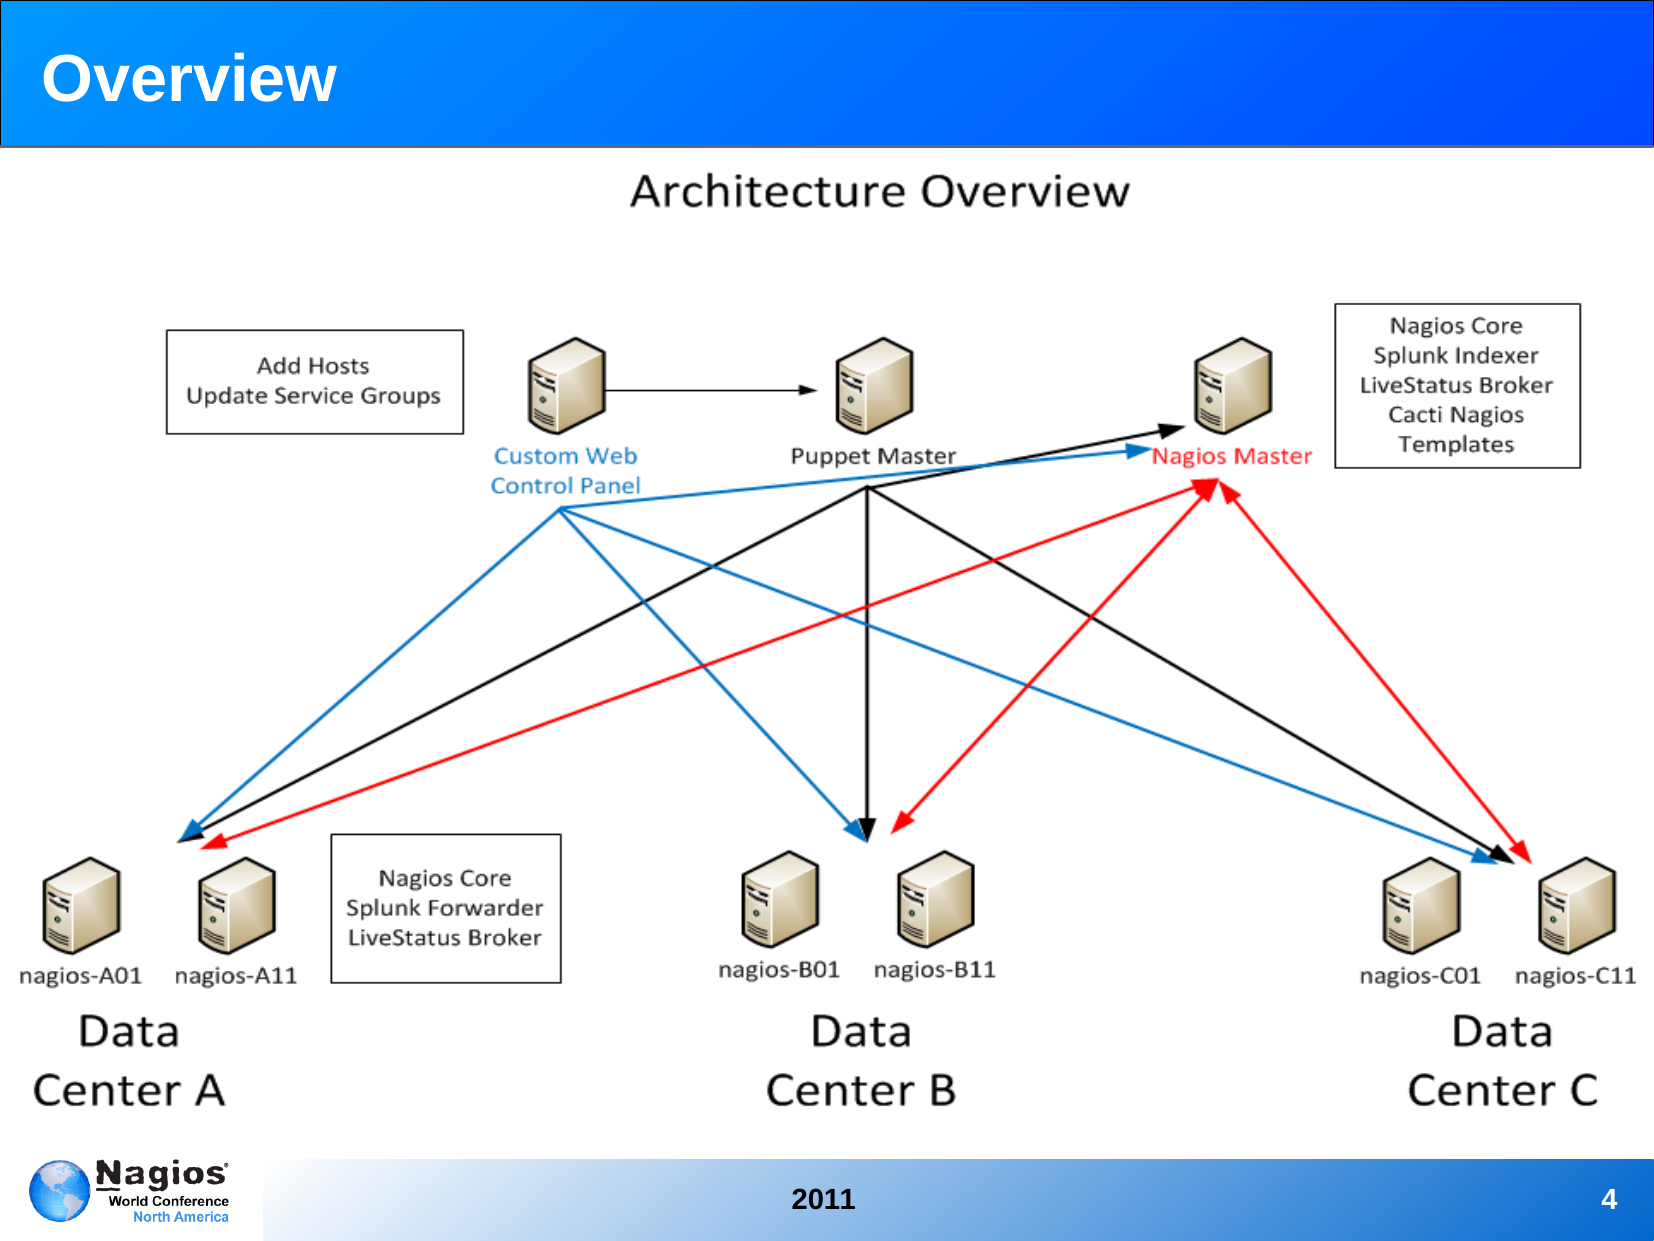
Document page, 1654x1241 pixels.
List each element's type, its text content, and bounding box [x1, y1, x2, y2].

title Overview [41, 29, 1248, 127]
picture [29, 1159, 229, 1235]
picture [19, 155, 1638, 1120]
